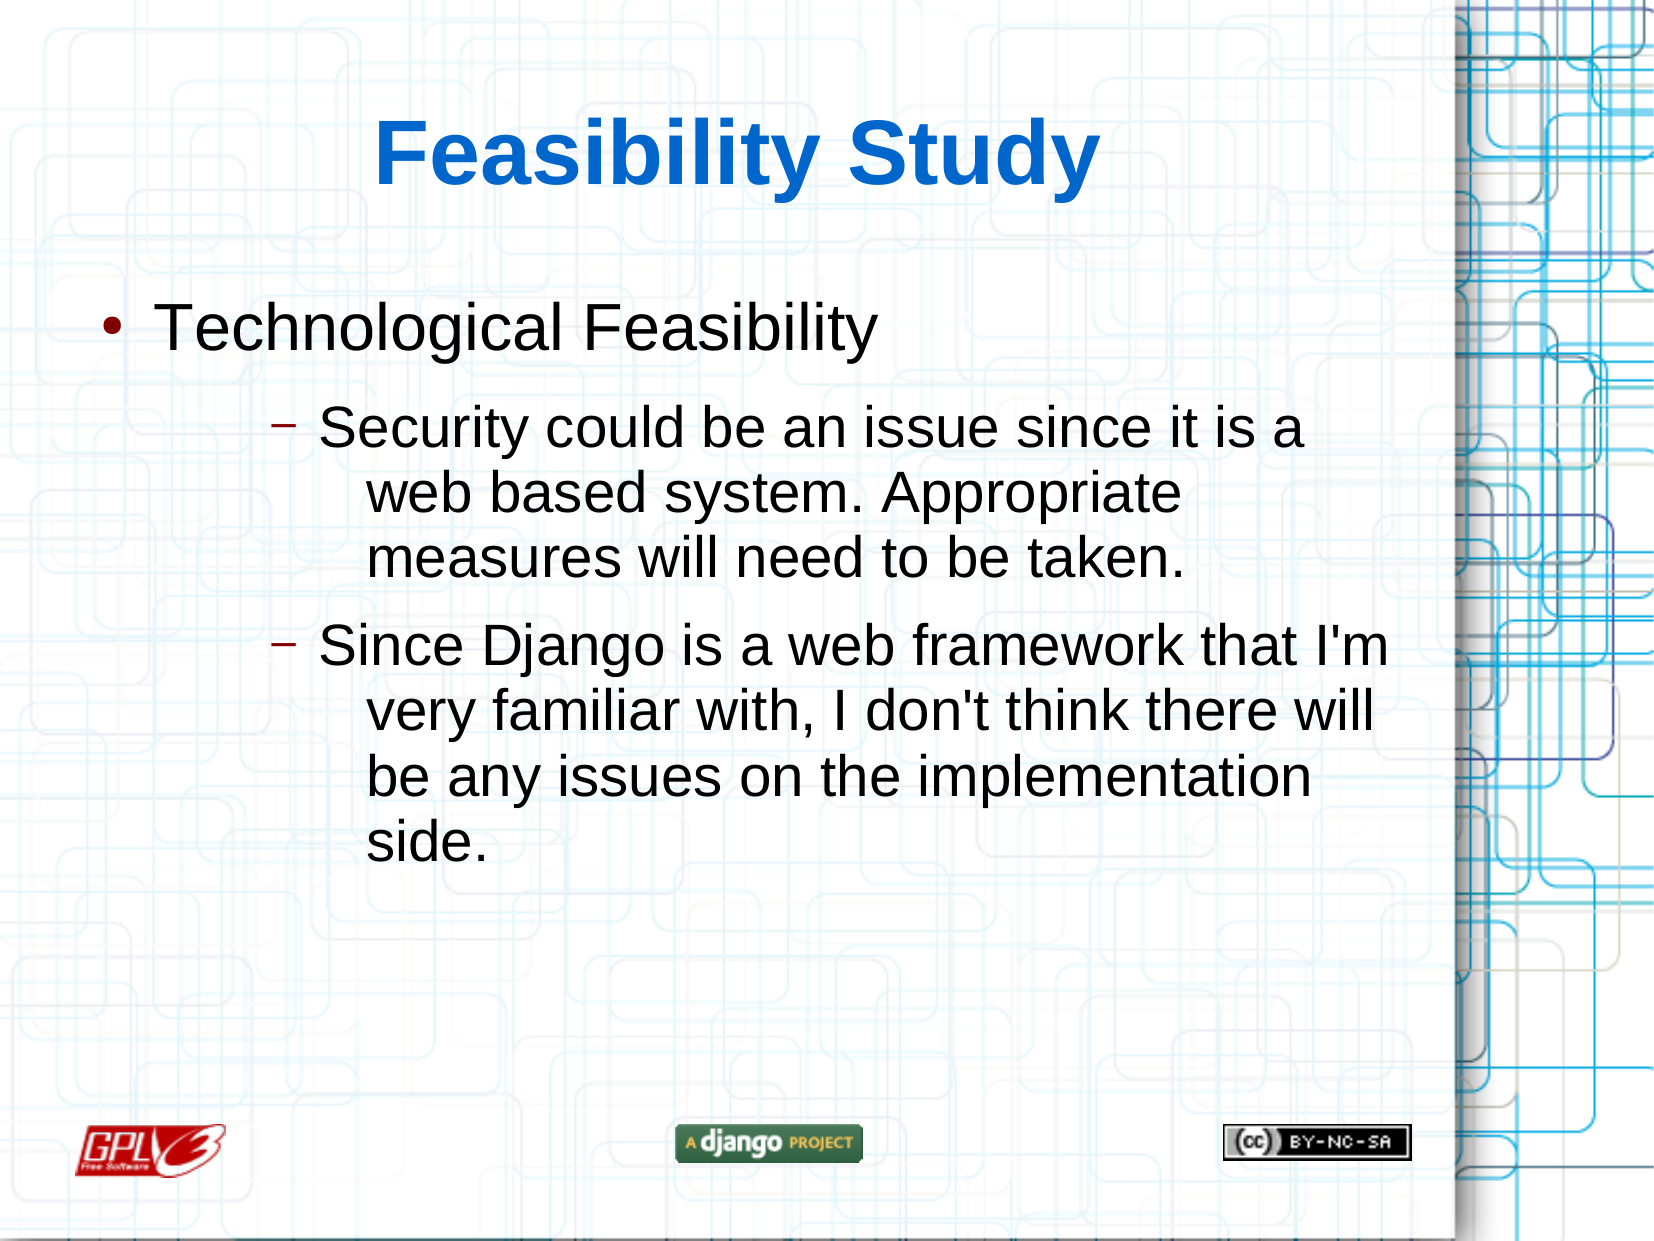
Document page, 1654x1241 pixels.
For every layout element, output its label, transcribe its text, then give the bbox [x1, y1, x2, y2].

title Feasibility Study [59, 56, 1418, 250]
picture [0, 0, 1654, 1241]
list Technological Feasibility Security could be an issue since it is a web based system. Appropriate measures will need to be taken. Since Django is a web framework that I'm very familiar with, I don't think there will be any issues on the implementation side. [82, 290, 1418, 1094]
